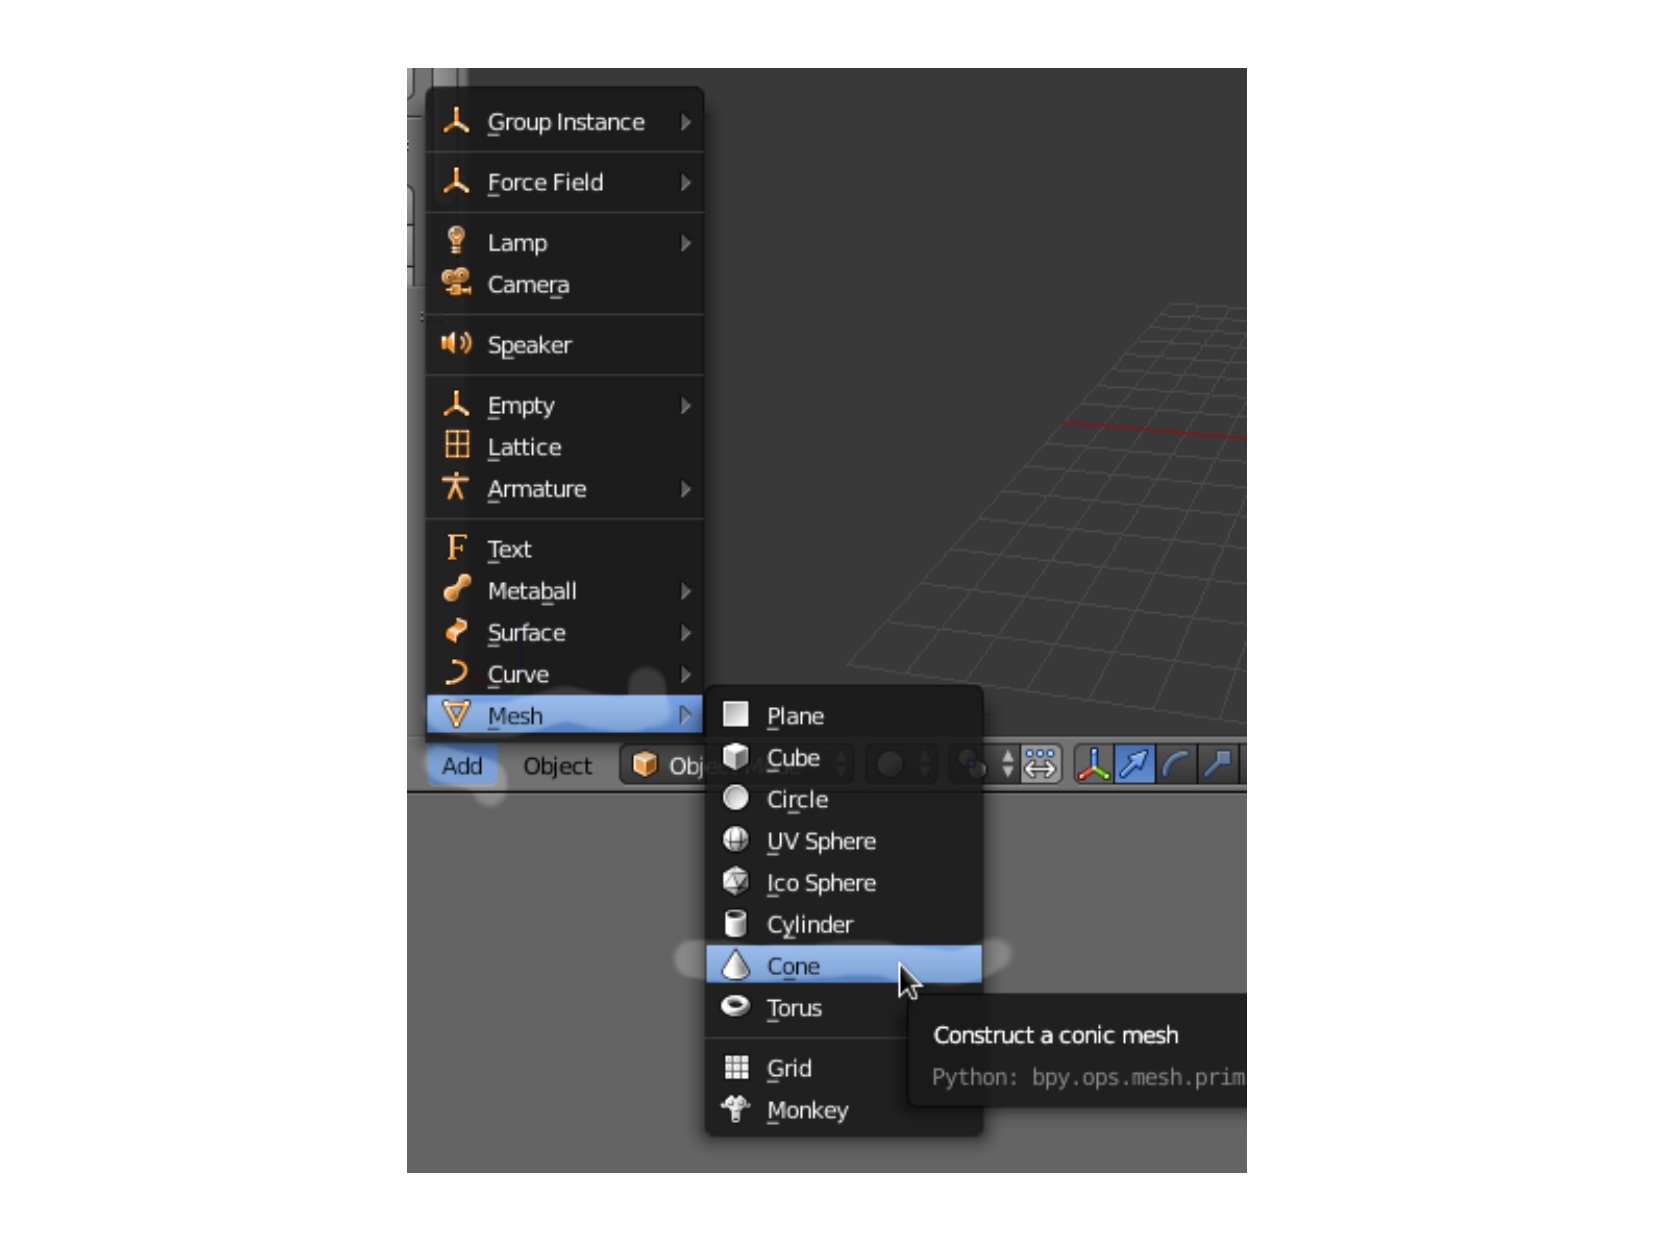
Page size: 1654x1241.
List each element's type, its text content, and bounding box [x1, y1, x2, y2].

picture [407, 68, 1247, 1173]
subtitle <AddCone> [82, 49, 1571, 1010]
